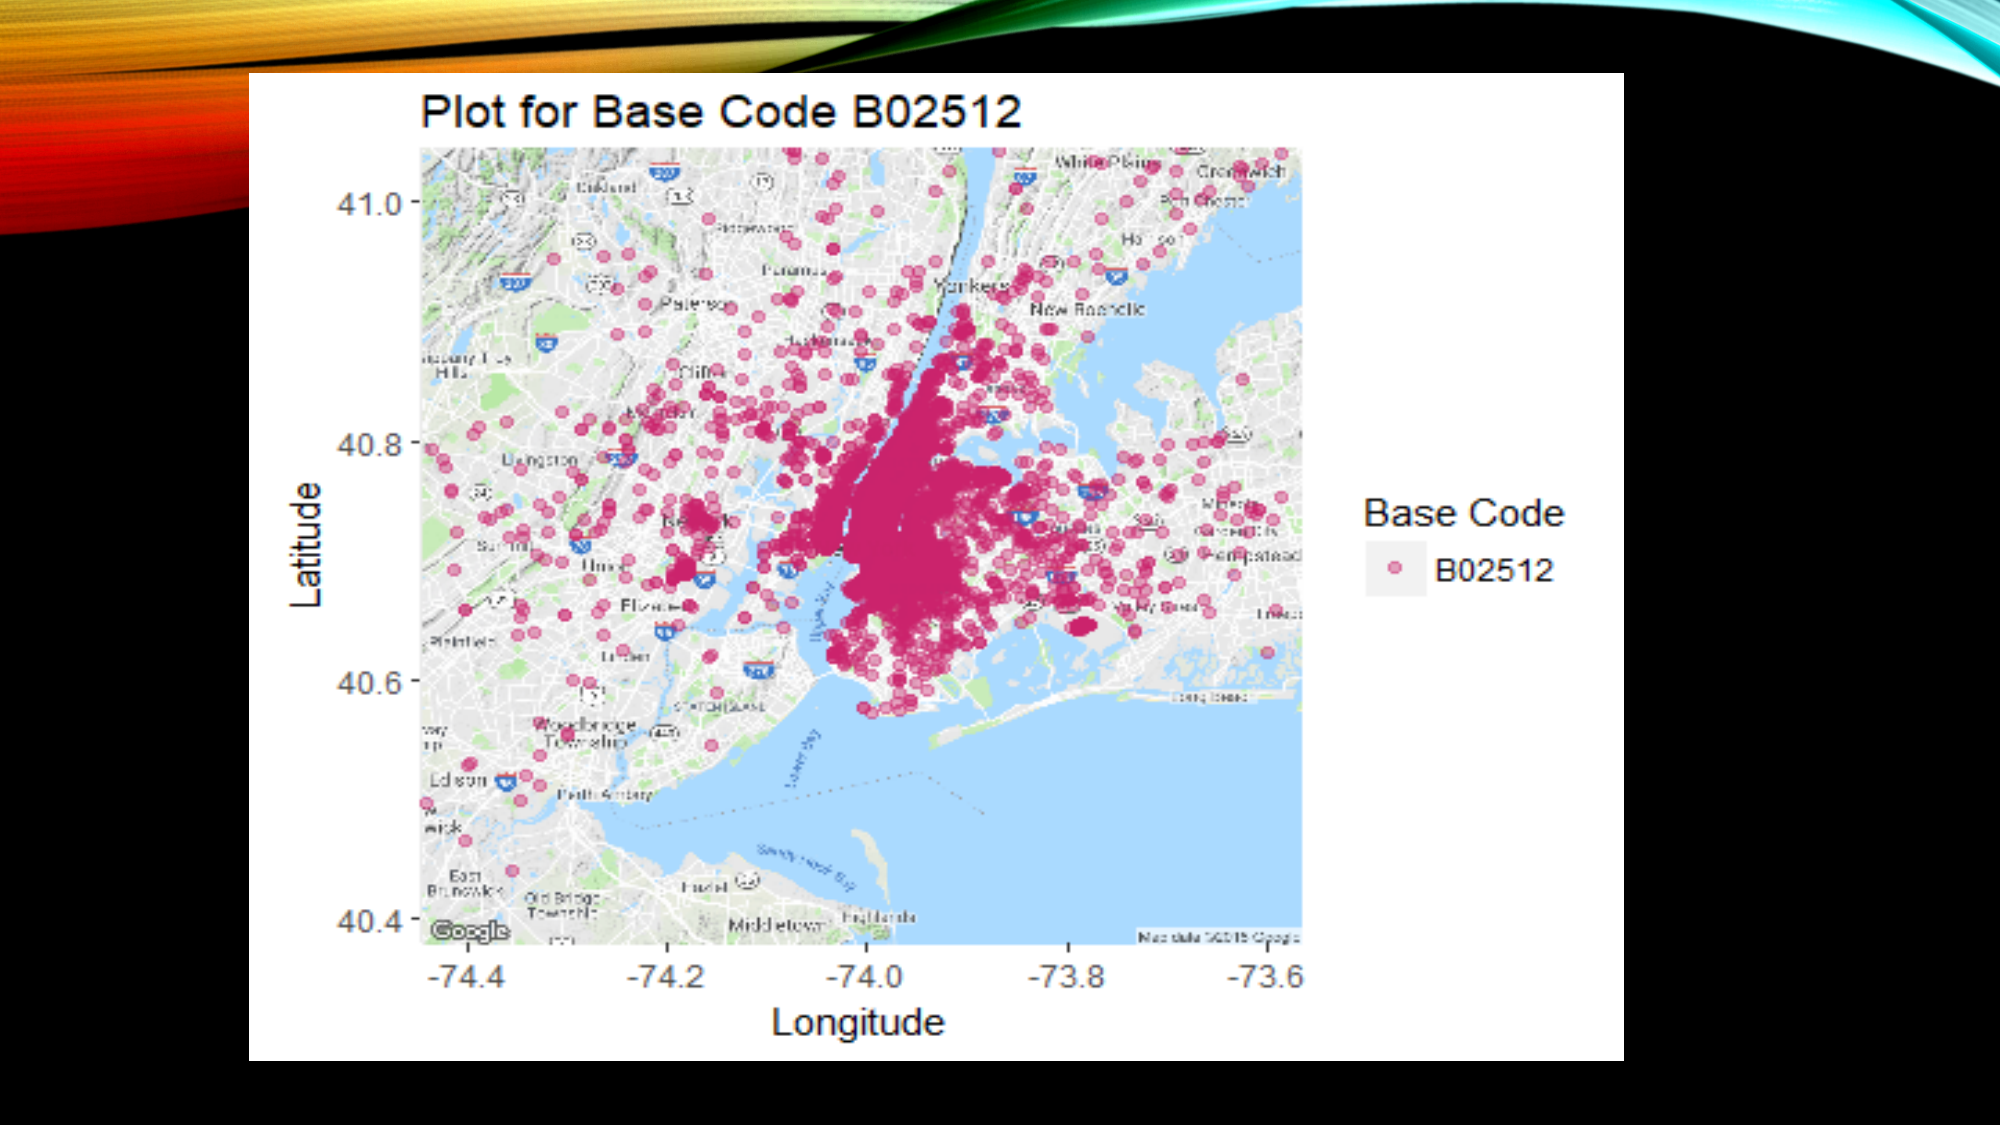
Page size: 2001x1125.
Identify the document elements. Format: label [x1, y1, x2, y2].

picture [249, 73, 1624, 1061]
